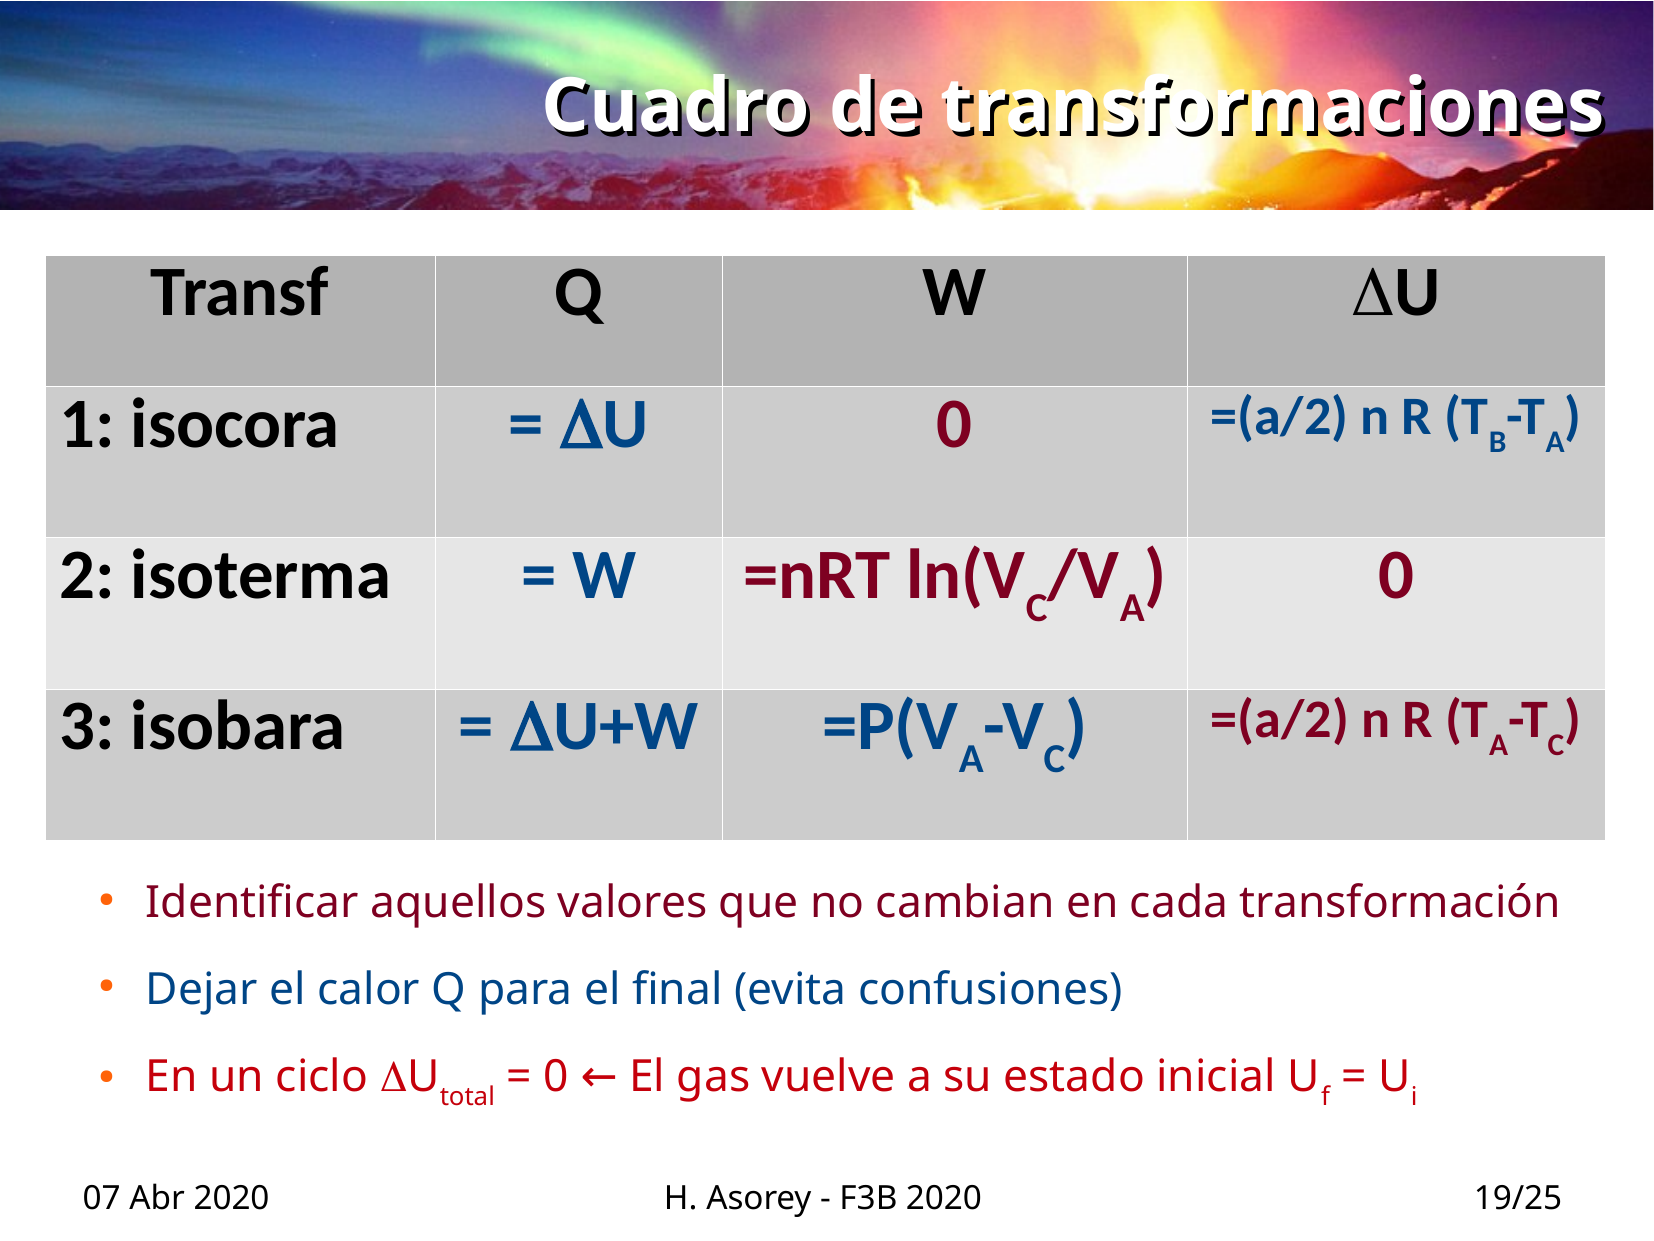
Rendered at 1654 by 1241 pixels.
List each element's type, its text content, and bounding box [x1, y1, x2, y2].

table_cell =nRT ln(VC/VA) [723, 538, 1187, 689]
table_header DU [1188, 256, 1605, 386]
table_cell = DU [436, 387, 722, 537]
table_cell = W [436, 538, 722, 689]
table_header Transf [46, 256, 435, 386]
table_header W [723, 256, 1187, 386]
title Cuadro de transformaciones [45, 15, 1606, 191]
table_cell =(a/2) n R (TA-TC) [1188, 690, 1605, 840]
table_cell 0 [1188, 538, 1605, 689]
table_cell 3: isobara [46, 690, 435, 840]
table_cell =P(VA-VC) [723, 690, 1187, 840]
table_header Q [436, 256, 722, 386]
table_cell 2: isoterma [46, 538, 435, 689]
list Identificar aquellos valores que no cambian en cada transformación Dejar el calor Q para el final (evita confusiones) En un ciclo DUtotal = 0 ← El gas vuelve a su estado inicial Uf = Ui [82, 870, 1571, 1156]
table_cell 1: isocora [46, 387, 435, 537]
table_cell = DU+W [436, 690, 722, 840]
picture [0, 1, 1654, 210]
table_cell 0 [723, 387, 1187, 537]
table_cell =(a/2) n R (TB-TA) [1188, 387, 1605, 537]
